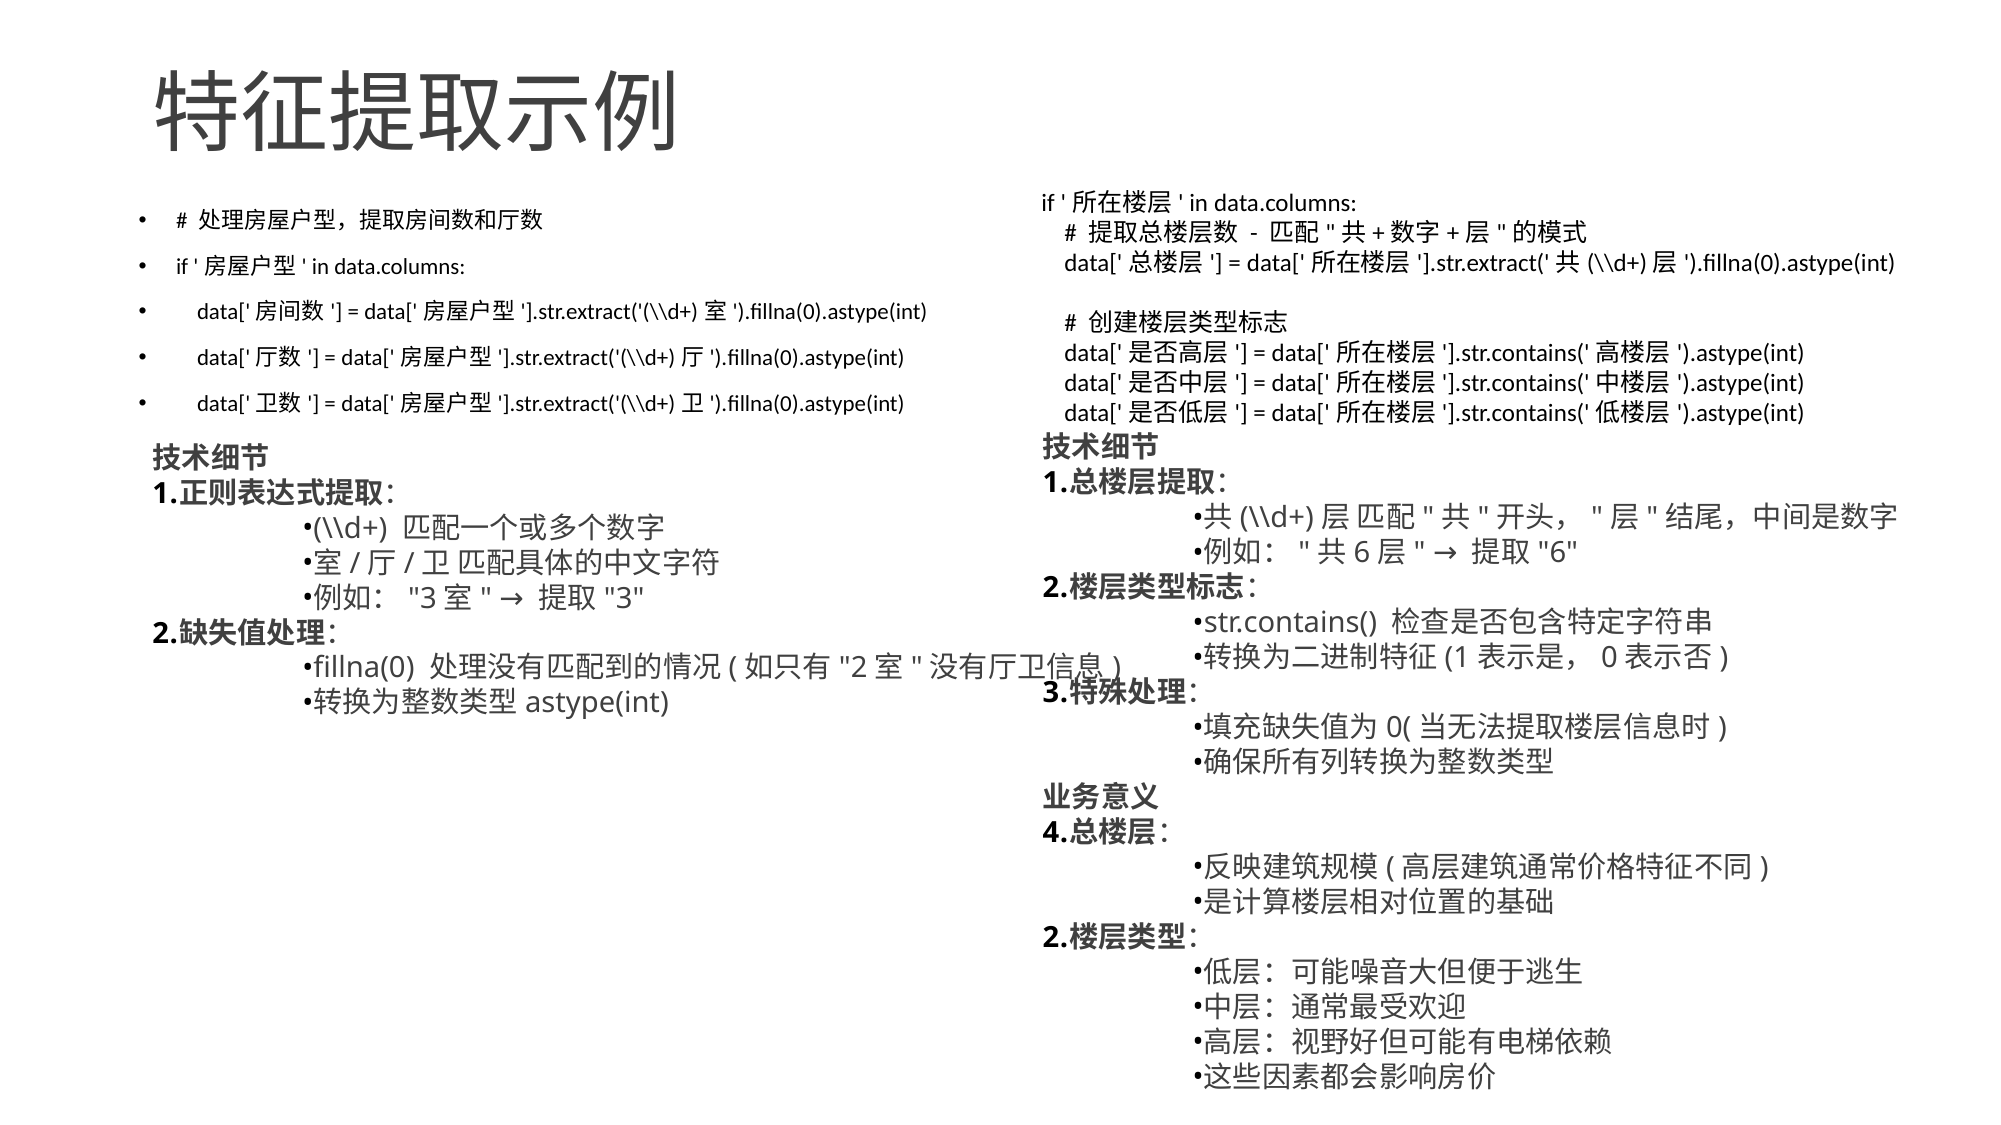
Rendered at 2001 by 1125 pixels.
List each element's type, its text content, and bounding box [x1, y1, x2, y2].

text_box if '所在楼层' in data.columns: # 提取总楼层数 - 匹配"共+数字+层"的模式 data['总楼层'] = data['所在楼层'].str.extract('共(\\d+)层').fillna(0).astype(int) # 创建楼层类型标志 data['是否高层'] = data['所在楼层'].str.contains('高楼层').astype(int) data['是否中层'] = data['所在楼层'].str.contains('中楼层').astype(int) data['是否低层'] = data['所在楼层'].str.contains('低楼层').astype(int) [1026, 179, 1957, 467]
text_box 技术细节 总楼层提取： 共(\\d+)层 匹配"共"开头，"层"结尾，中间是数字 例如："共6层" → 提取"6" 楼层类型标志： str.contains() 检查是否包含特定字符串 转换为二进制特征(1表示是，0表示否) 特殊处理： 填充缺失值为0(当无法提取楼层信息时) 确保所有列转换为整数类型 业务意义 总楼层： 反映建筑规模(高层建筑通常价格特征不同) 是计算楼层相对位置的基础 楼层类型： 低层：可能噪音大但便于逃生 中层：通常最受欢迎 高层：视野好但可能有电梯依赖 这些因素都会影响房价 [1028, 426, 1914, 1125]
title 特征提取示例 [137, 59, 1863, 278]
text_box 技术细节 正则表达式提取： (\\d+) 匹配一个或多个数字 室/厅/卫 匹配具体的中文字符 例如："3室" → 提取"3" 缺失值处理： fillna(0) 处理没有匹配到的情况(如只有"2室"没有厅卫信息) 转换为整数类型astype(int) [137, 436, 1028, 764]
list # 处理房屋户型，提取房间数和厅数 if '房屋户型' in data.columns: data['房间数'] = data['房屋户型'].str.extract('(\\d+)室').fillna(0).astype(int) data['厅数'] = data['房屋户型'].str.extract('(\\d+)厅').fillna(0).astype(int) data['卫数'] = data['房屋户型'].str.extract('(\\d+)卫').fillna(0).astype(int) [123, 201, 1000, 894]
